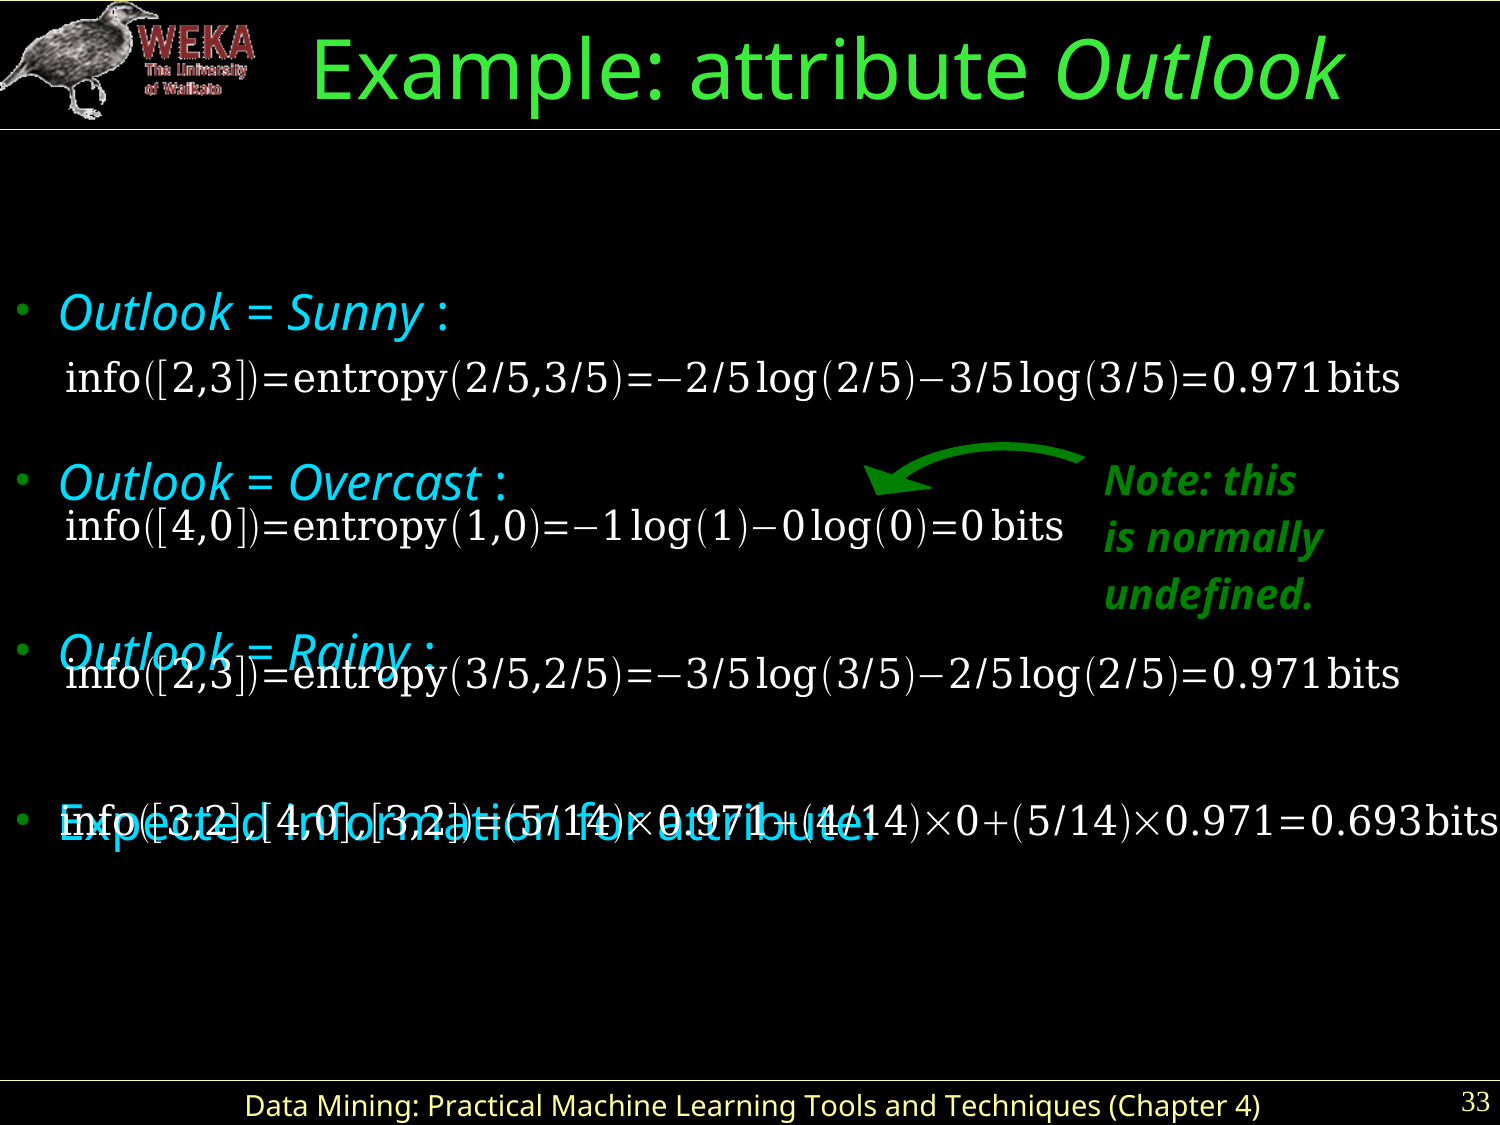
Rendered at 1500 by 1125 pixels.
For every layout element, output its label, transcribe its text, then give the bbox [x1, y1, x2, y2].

text_box Outlook = Sunny : Outlook = Overcast : Outlook = Rainy : Expected information for attribute: [0, 269, 1238, 945]
chart [59, 501, 1069, 551]
chart [59, 649, 1406, 699]
text_box Note: this is normally undefined. [1088, 442, 1339, 630]
chart [59, 354, 1406, 403]
text_box [864, 442, 1085, 495]
title Example: attribute Outlook [295, 0, 1500, 148]
picture [0, 1, 266, 129]
chart [53, 797, 1500, 846]
